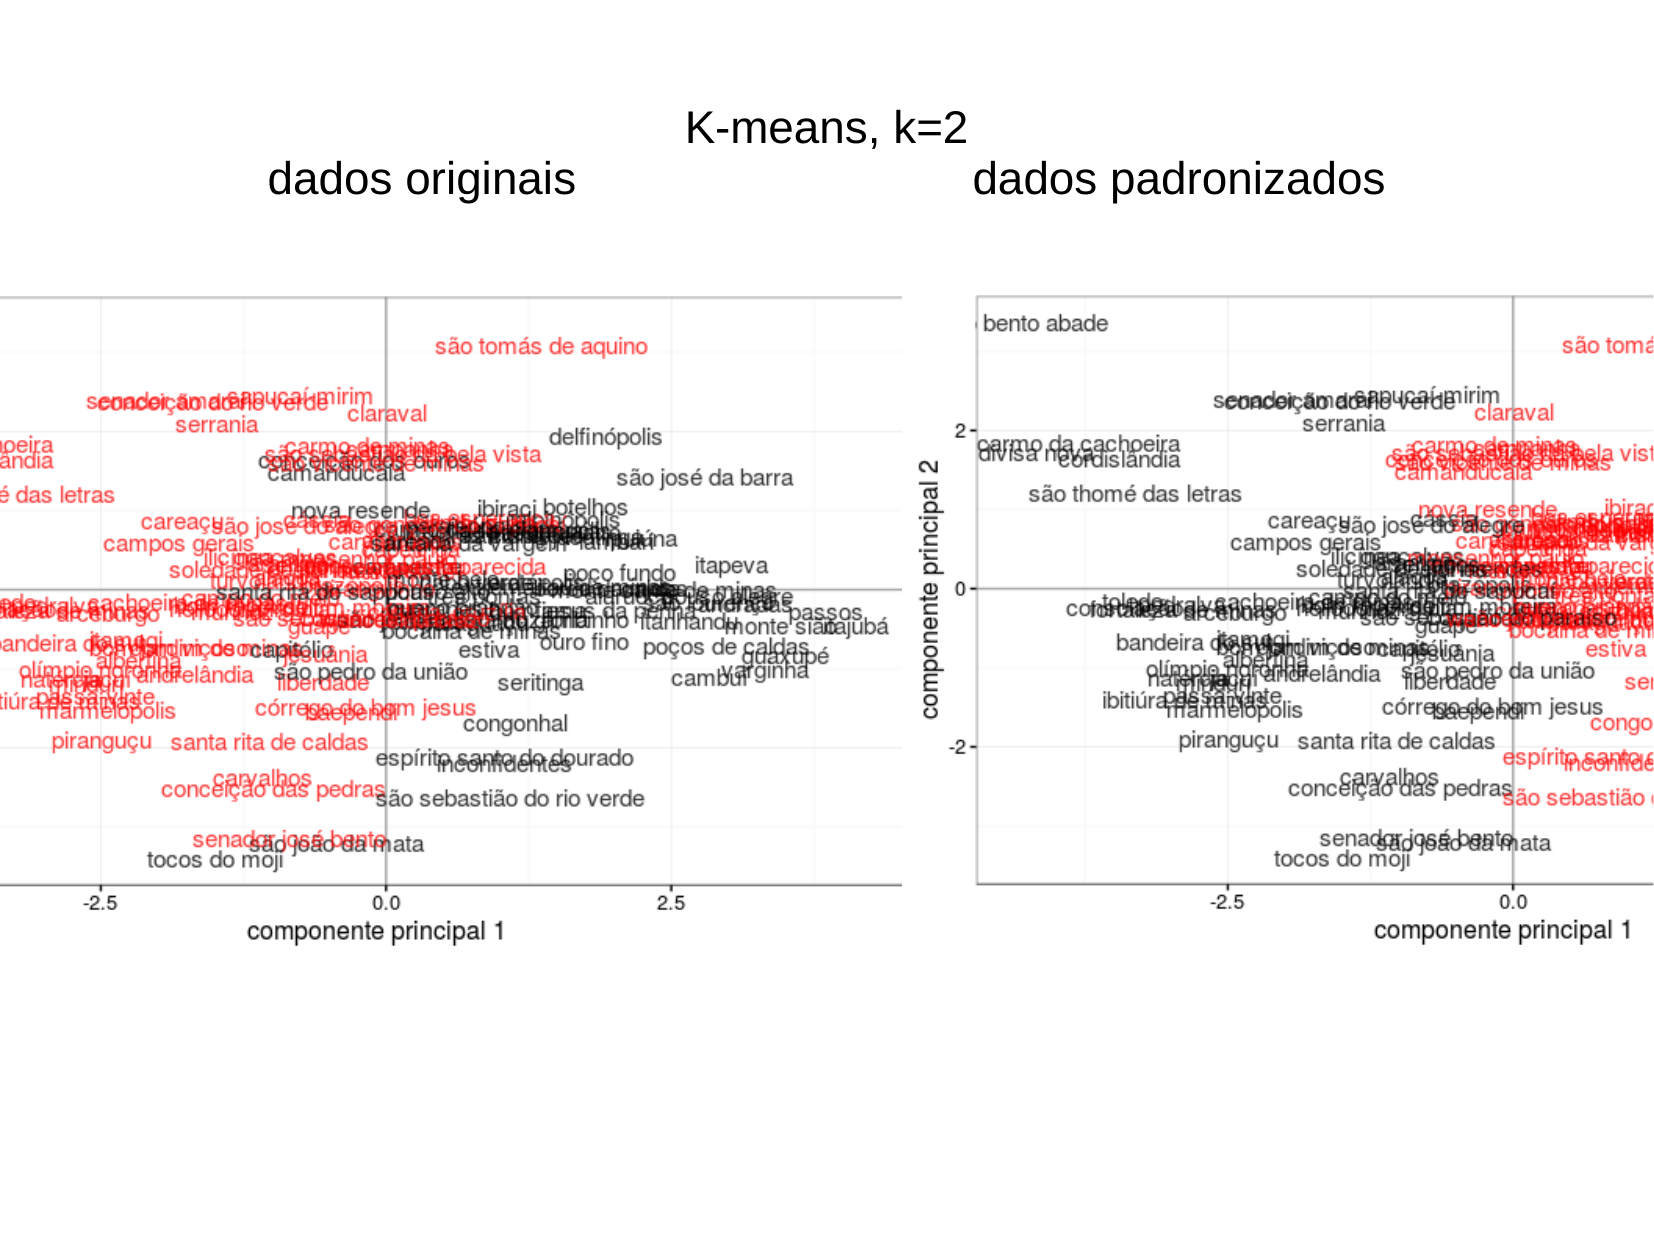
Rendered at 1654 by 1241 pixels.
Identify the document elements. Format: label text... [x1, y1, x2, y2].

picture [0, 247, 1654, 957]
title K-means, k=2 dados originais dados padronizados [82, 49, 1571, 248]
